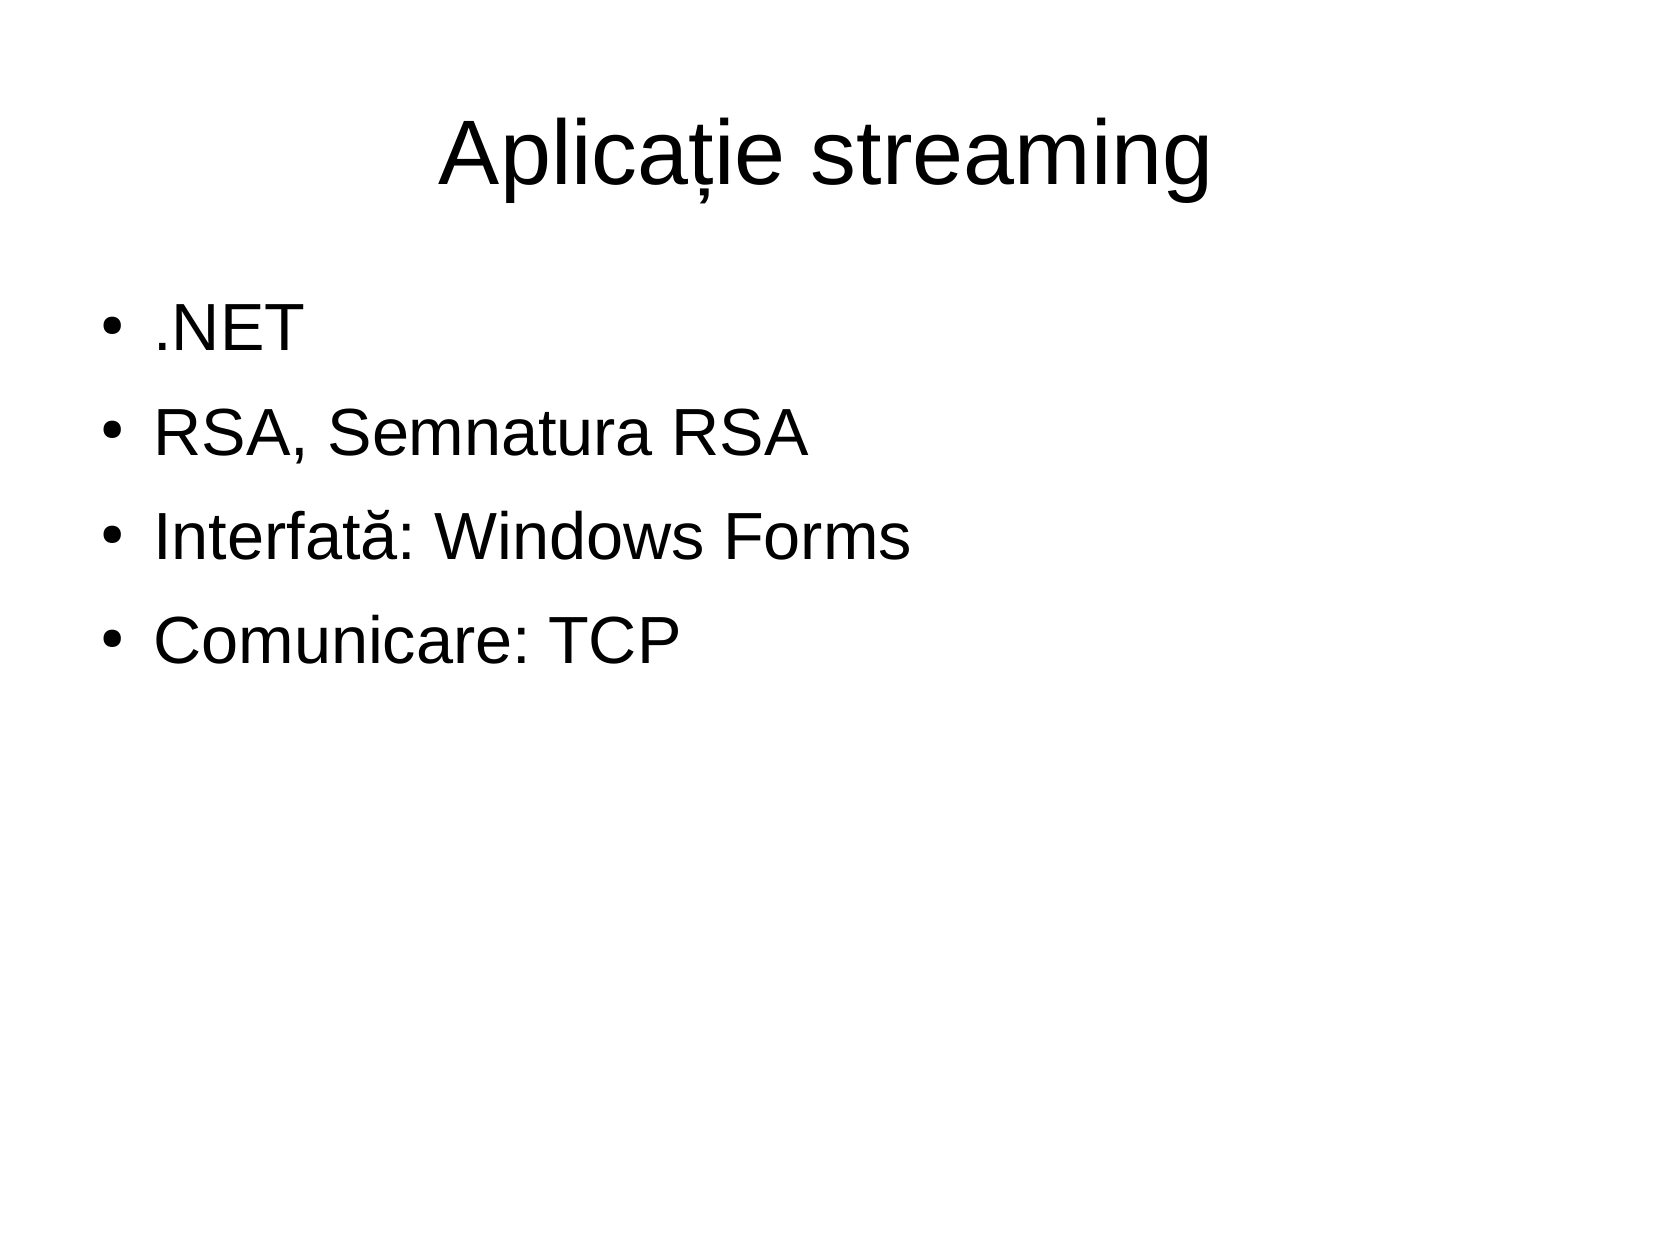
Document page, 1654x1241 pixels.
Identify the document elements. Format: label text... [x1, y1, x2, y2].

title Aplicație streaming [82, 49, 1571, 257]
list .NET RSA, Semnatura RSA Interfată: Windows Forms Comunicare: TCP [82, 290, 1571, 1109]
